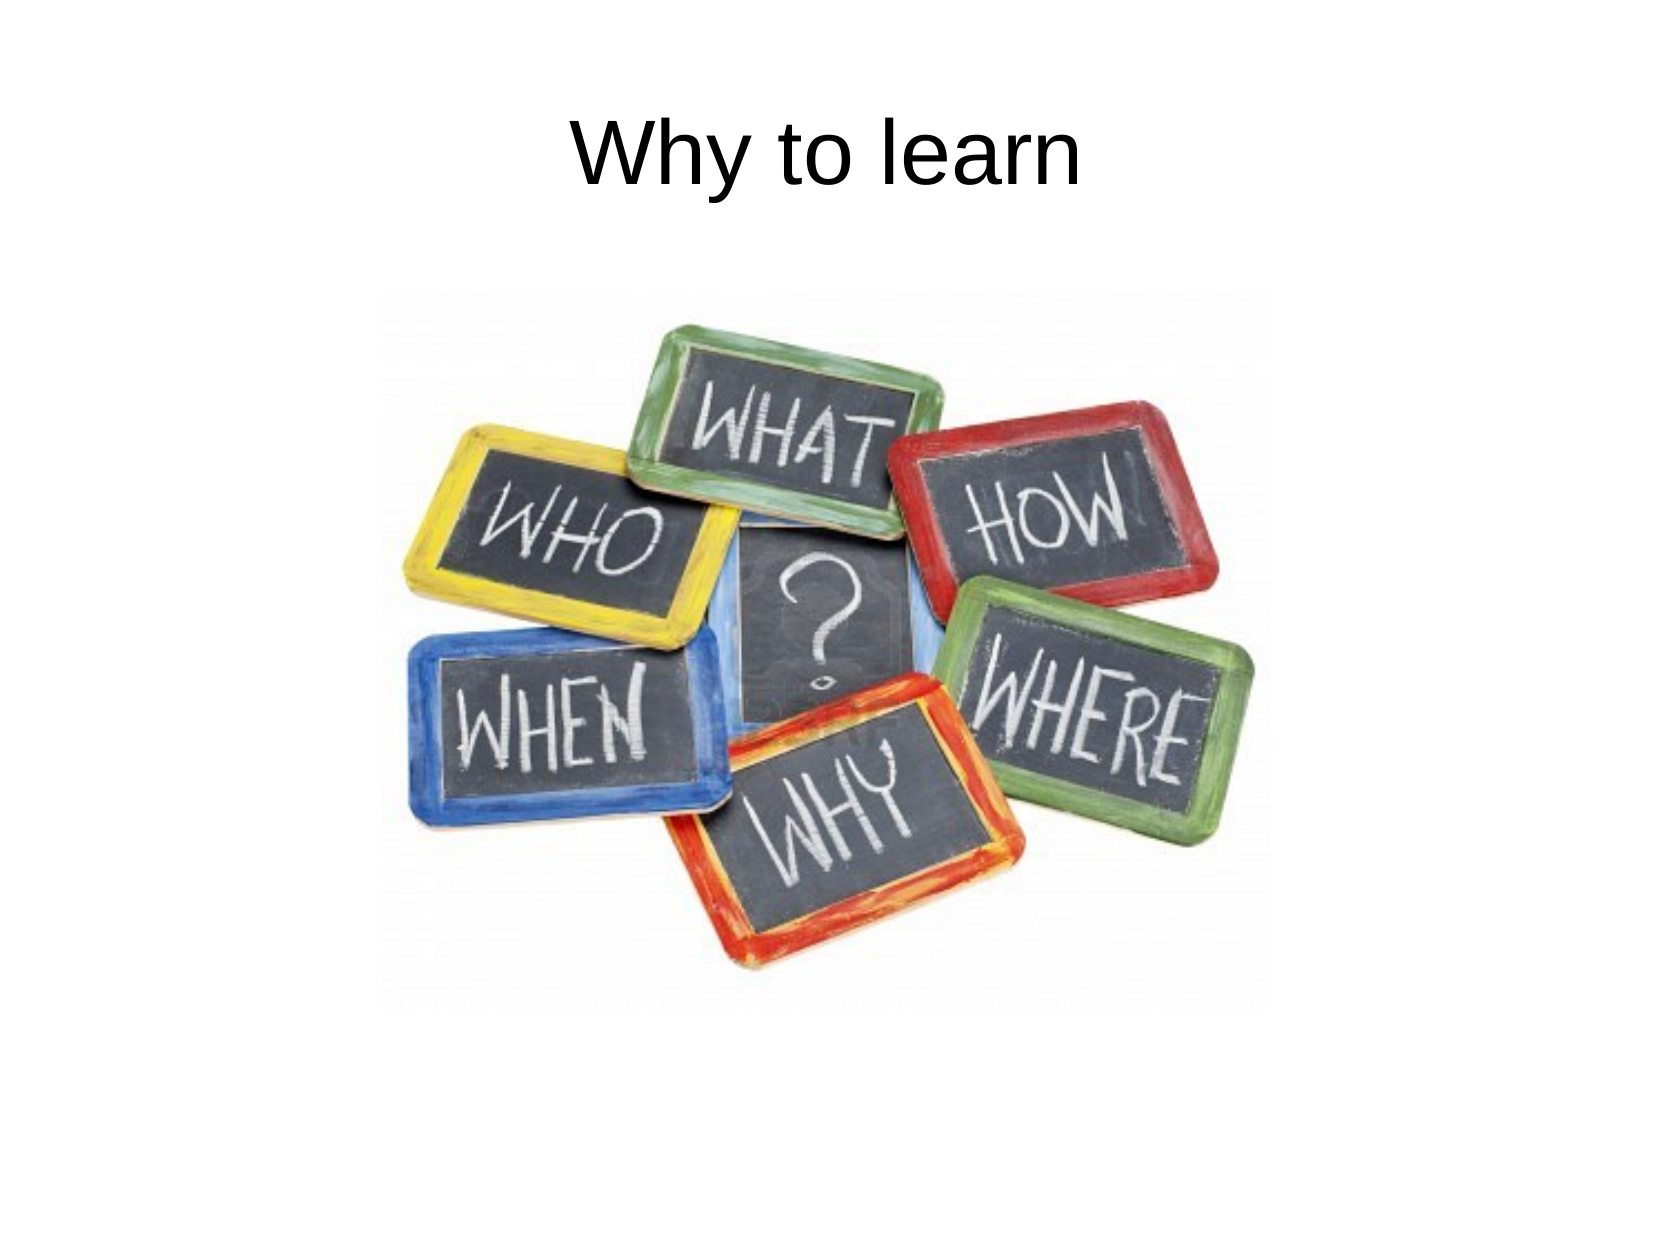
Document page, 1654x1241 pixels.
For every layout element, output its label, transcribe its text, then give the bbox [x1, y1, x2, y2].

title Why to learn [82, 49, 1571, 257]
picture [382, 290, 1271, 1010]
